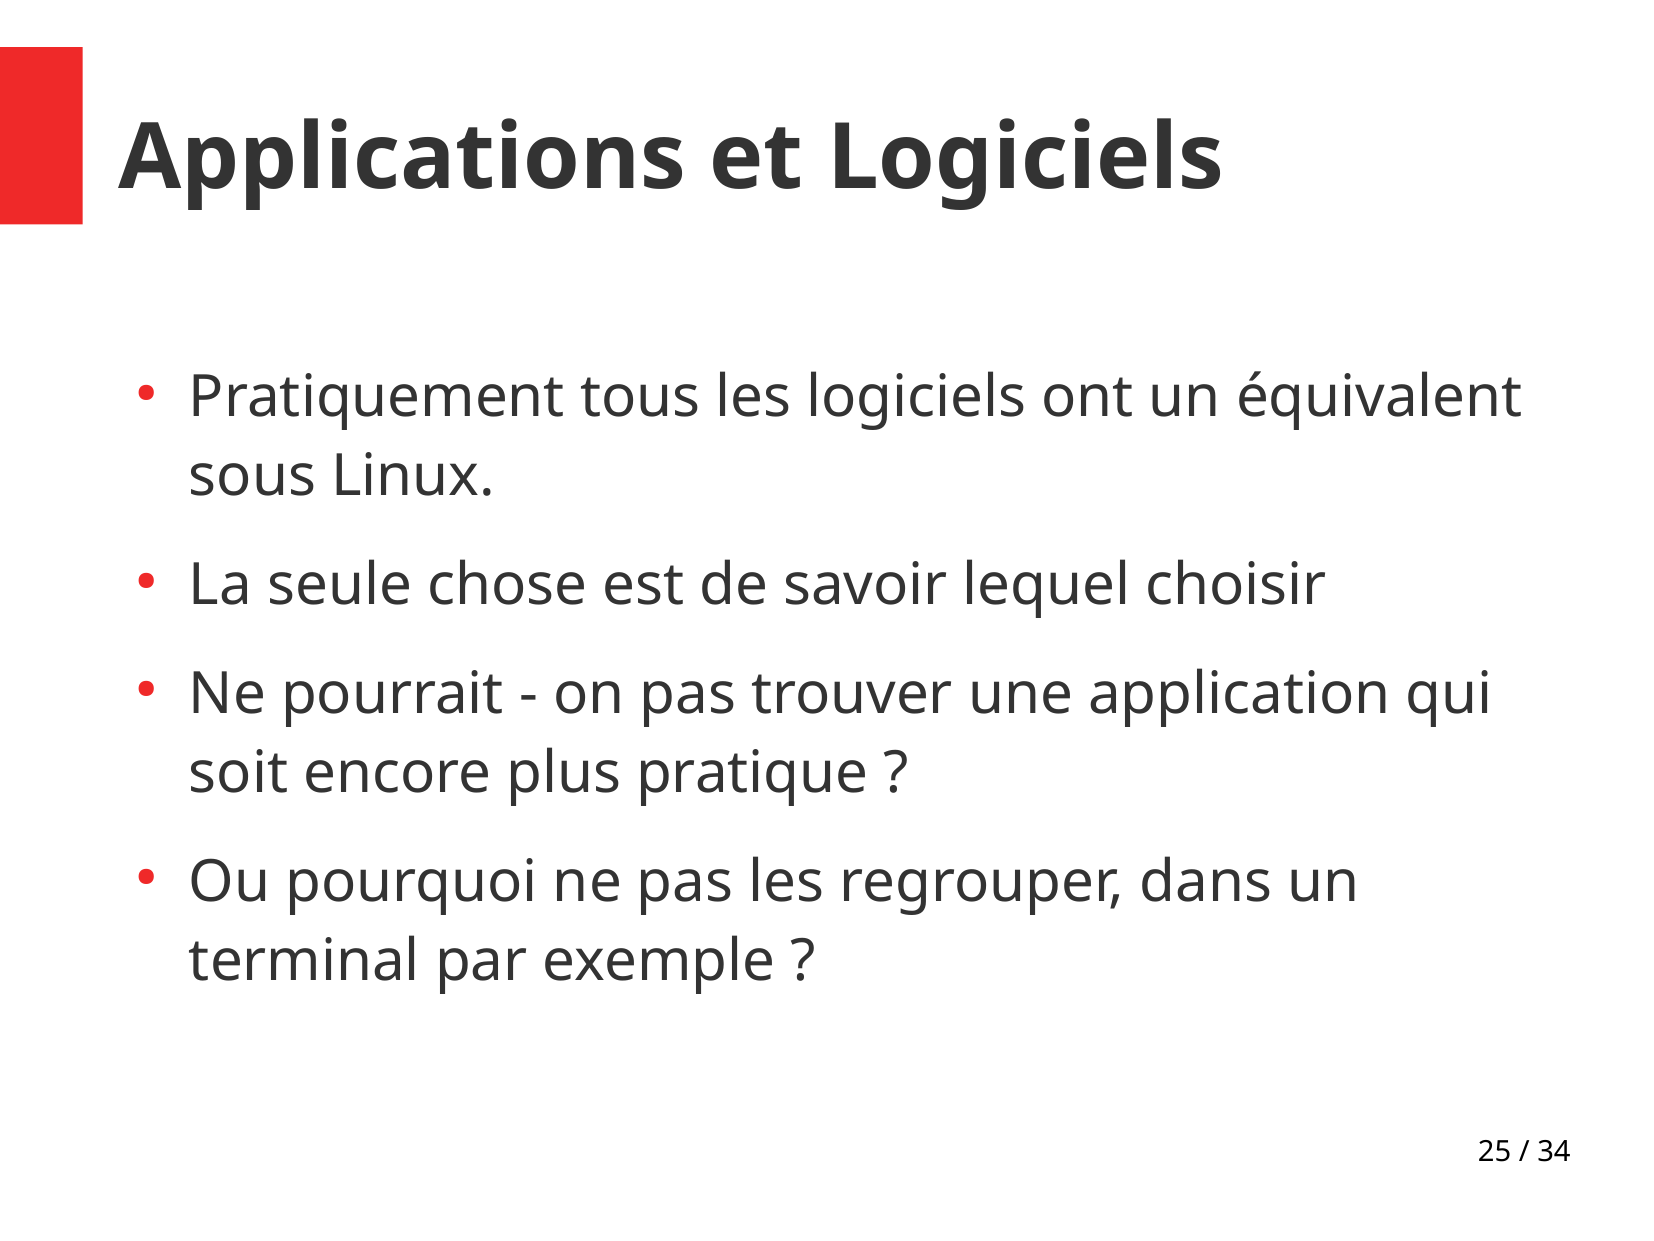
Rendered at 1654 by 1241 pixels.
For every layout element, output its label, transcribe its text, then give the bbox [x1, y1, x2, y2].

list Pratiquement tous les logiciels ont un équivalent sous Linux. La seule chose est de savoir lequel choisir Ne pourrait - on pas trouver une application qui soit encore plus pratique ? Ou pourquoi ne pas les regrouper, dans un terminal par exemple ? [118, 354, 1536, 1074]
title Applications et Logiciels [118, 49, 1571, 257]
